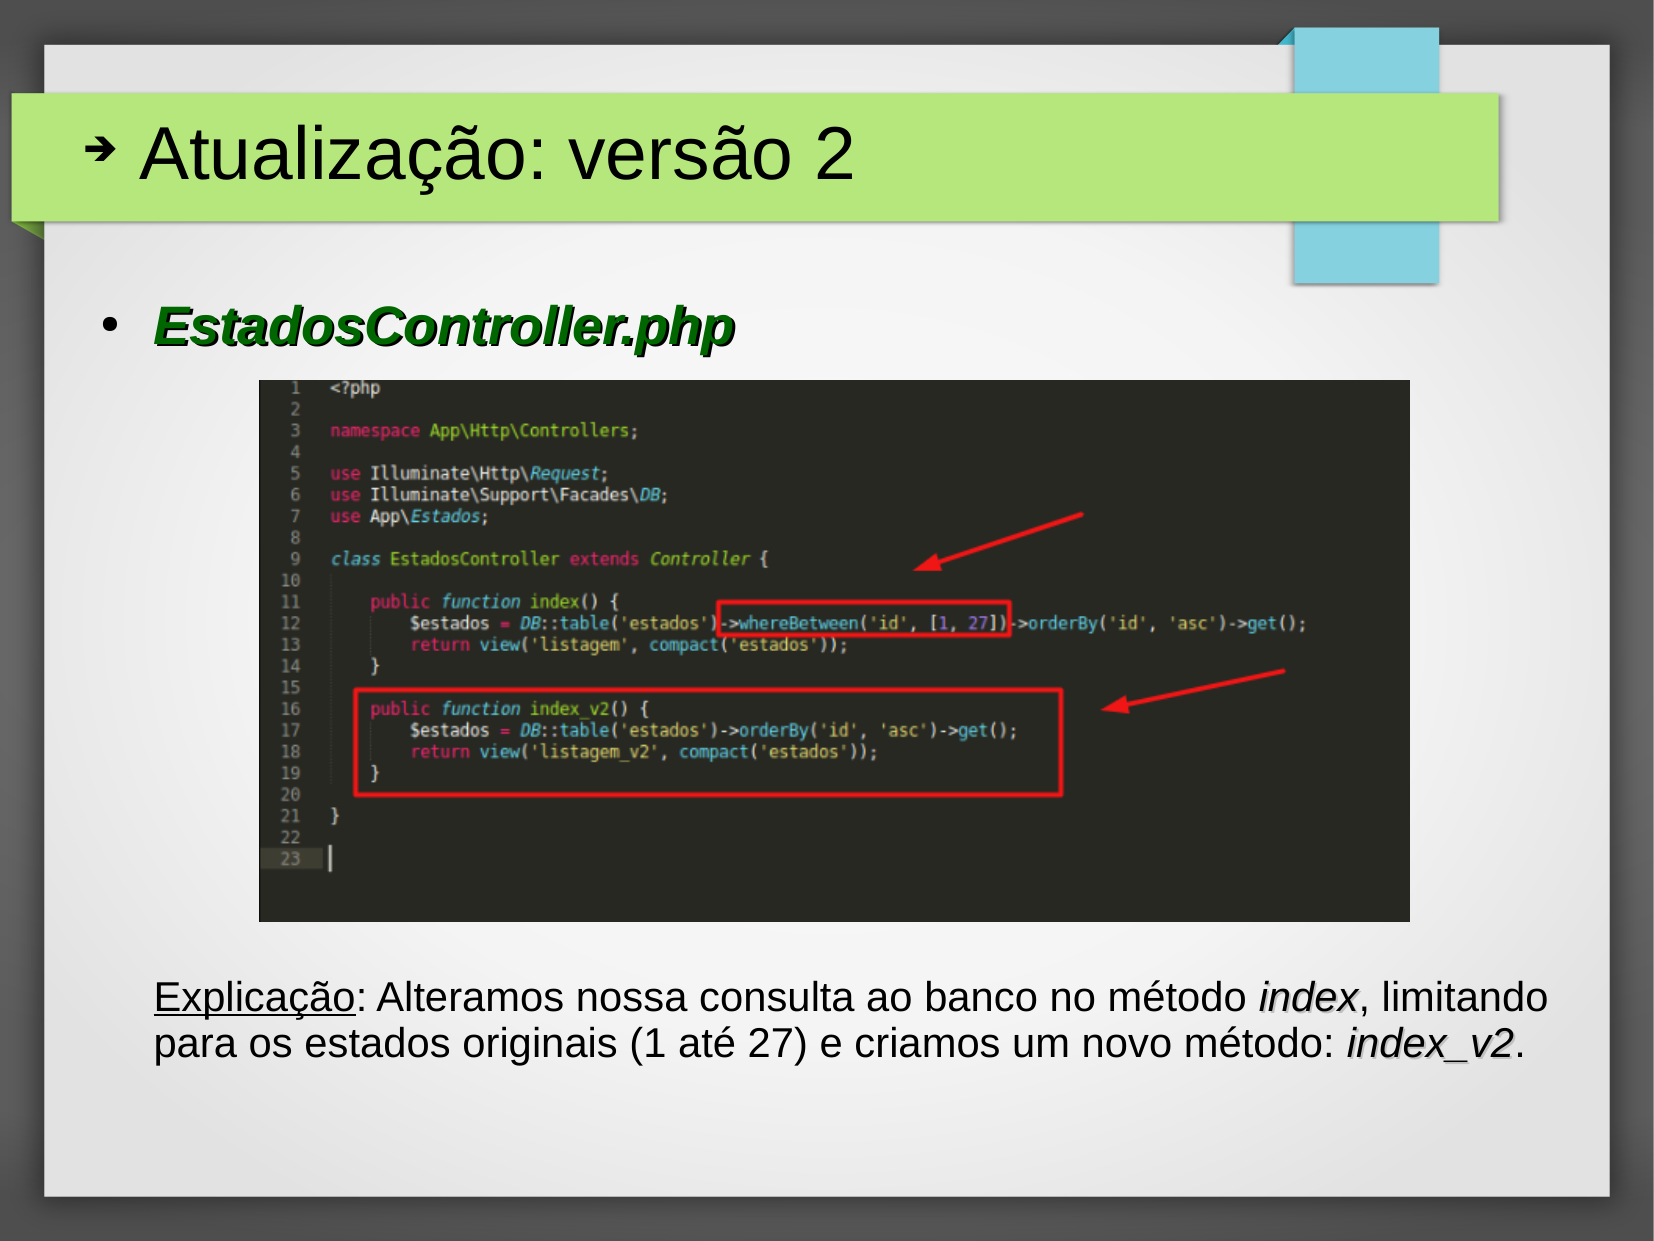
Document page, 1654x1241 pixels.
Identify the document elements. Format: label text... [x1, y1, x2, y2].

picture [0, 0, 1654, 1241]
title Atualização: versão 2 [82, 94, 1264, 213]
list EstadosController.php Explicação: Alteramos nossa consulta ao banco no método index, limitando para os estados originais (1 até 27) e criamos um novo método: index_v2. [82, 295, 1571, 1158]
